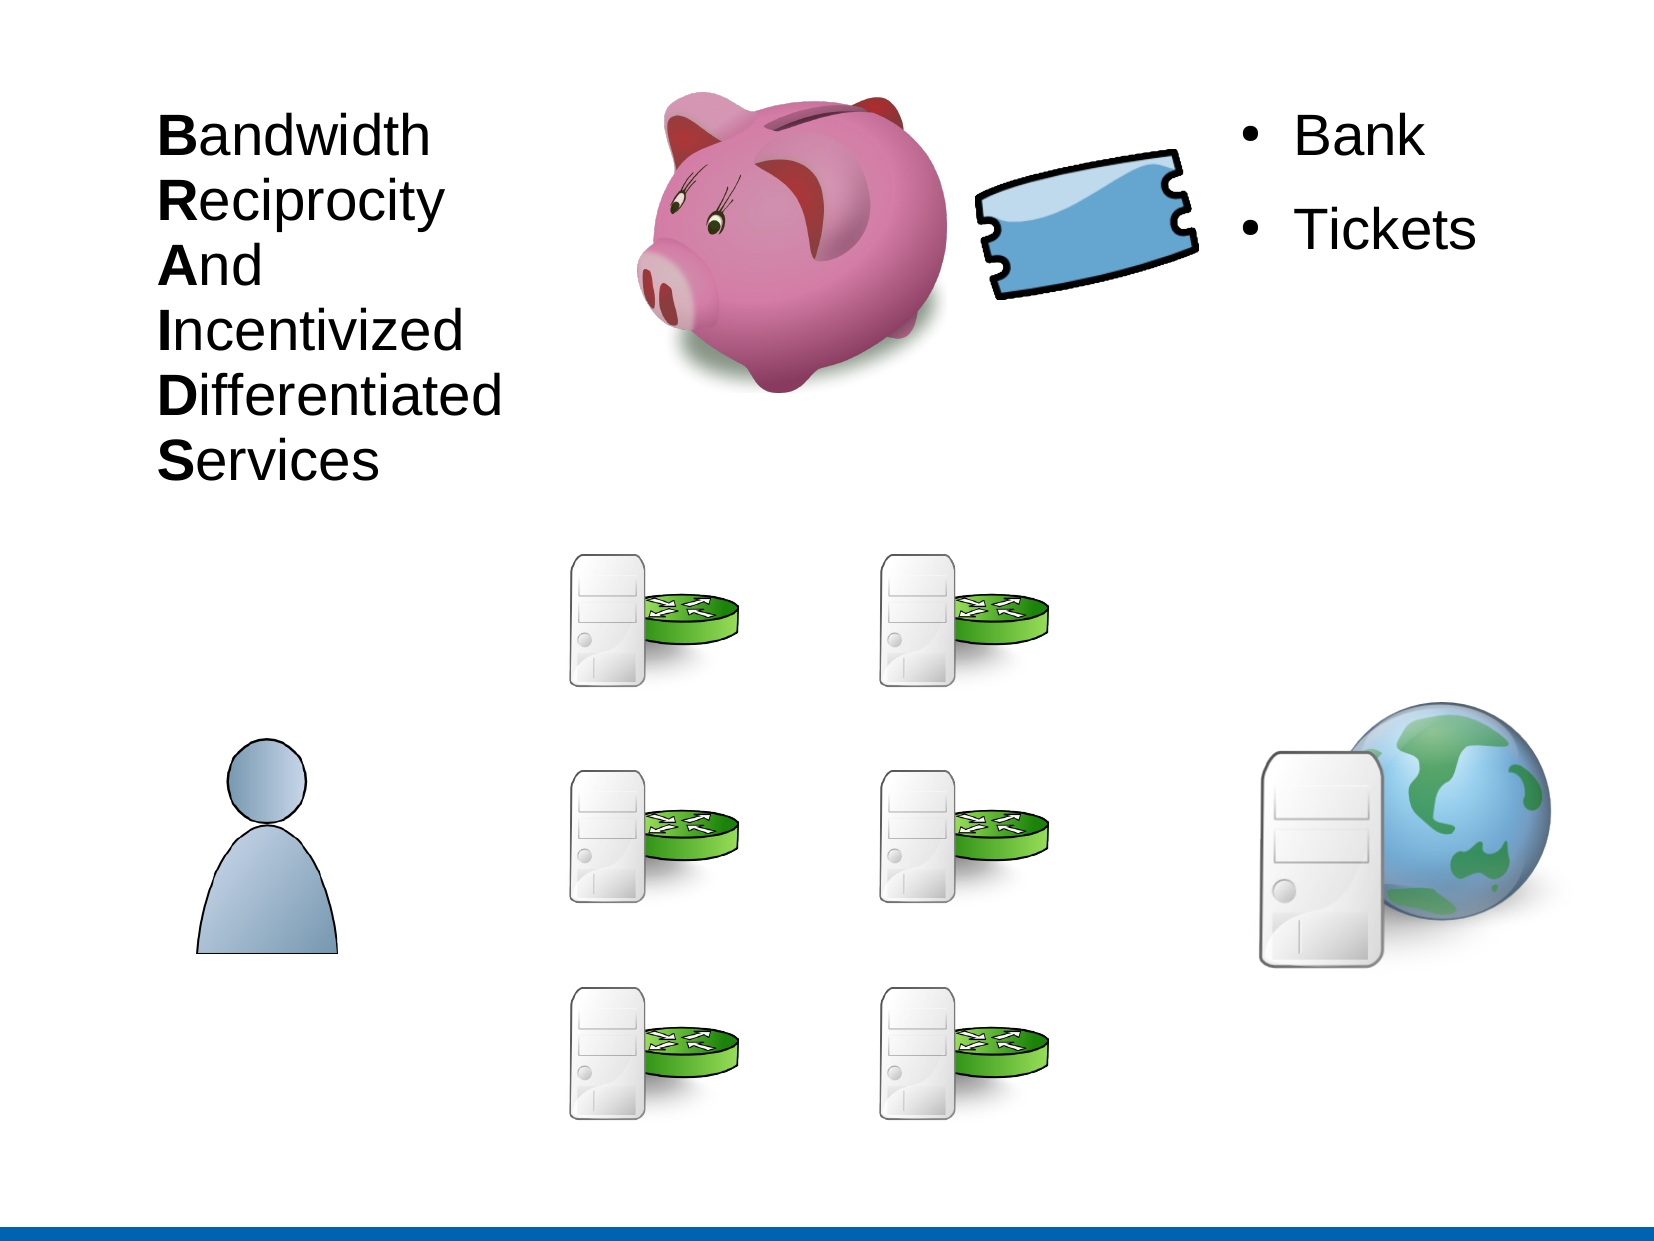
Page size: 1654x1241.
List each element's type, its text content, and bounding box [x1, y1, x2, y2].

picture [871, 770, 1049, 907]
picture [871, 554, 1049, 691]
picture [561, 987, 739, 1124]
picture [975, 149, 1151, 301]
picture [196, 738, 338, 954]
list Bank Tickets [1151, 102, 1613, 676]
list Bandwidth Reciprocity And Incentivized Differentiated Services [85, 102, 775, 907]
picture [637, 92, 947, 393]
picture [871, 987, 1049, 1124]
picture [1246, 702, 1576, 975]
